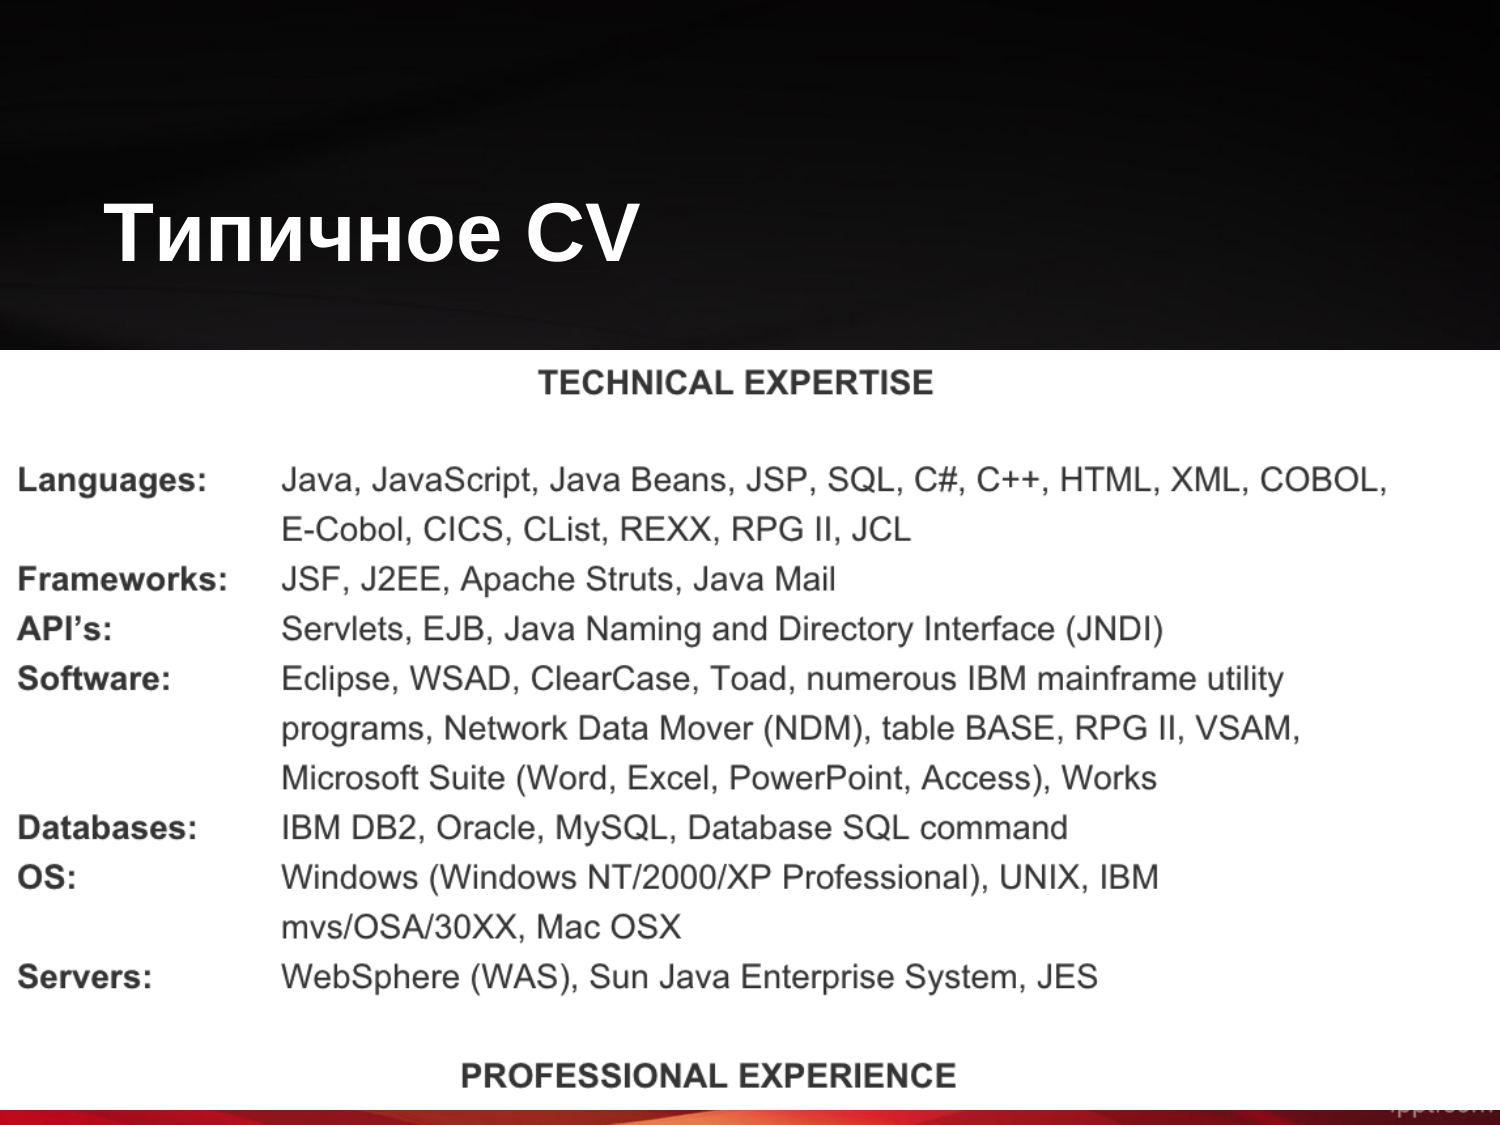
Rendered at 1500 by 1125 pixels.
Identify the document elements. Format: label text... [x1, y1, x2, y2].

title Типичное CV [89, 36, 1021, 421]
picture [0, 0, 1500, 1125]
